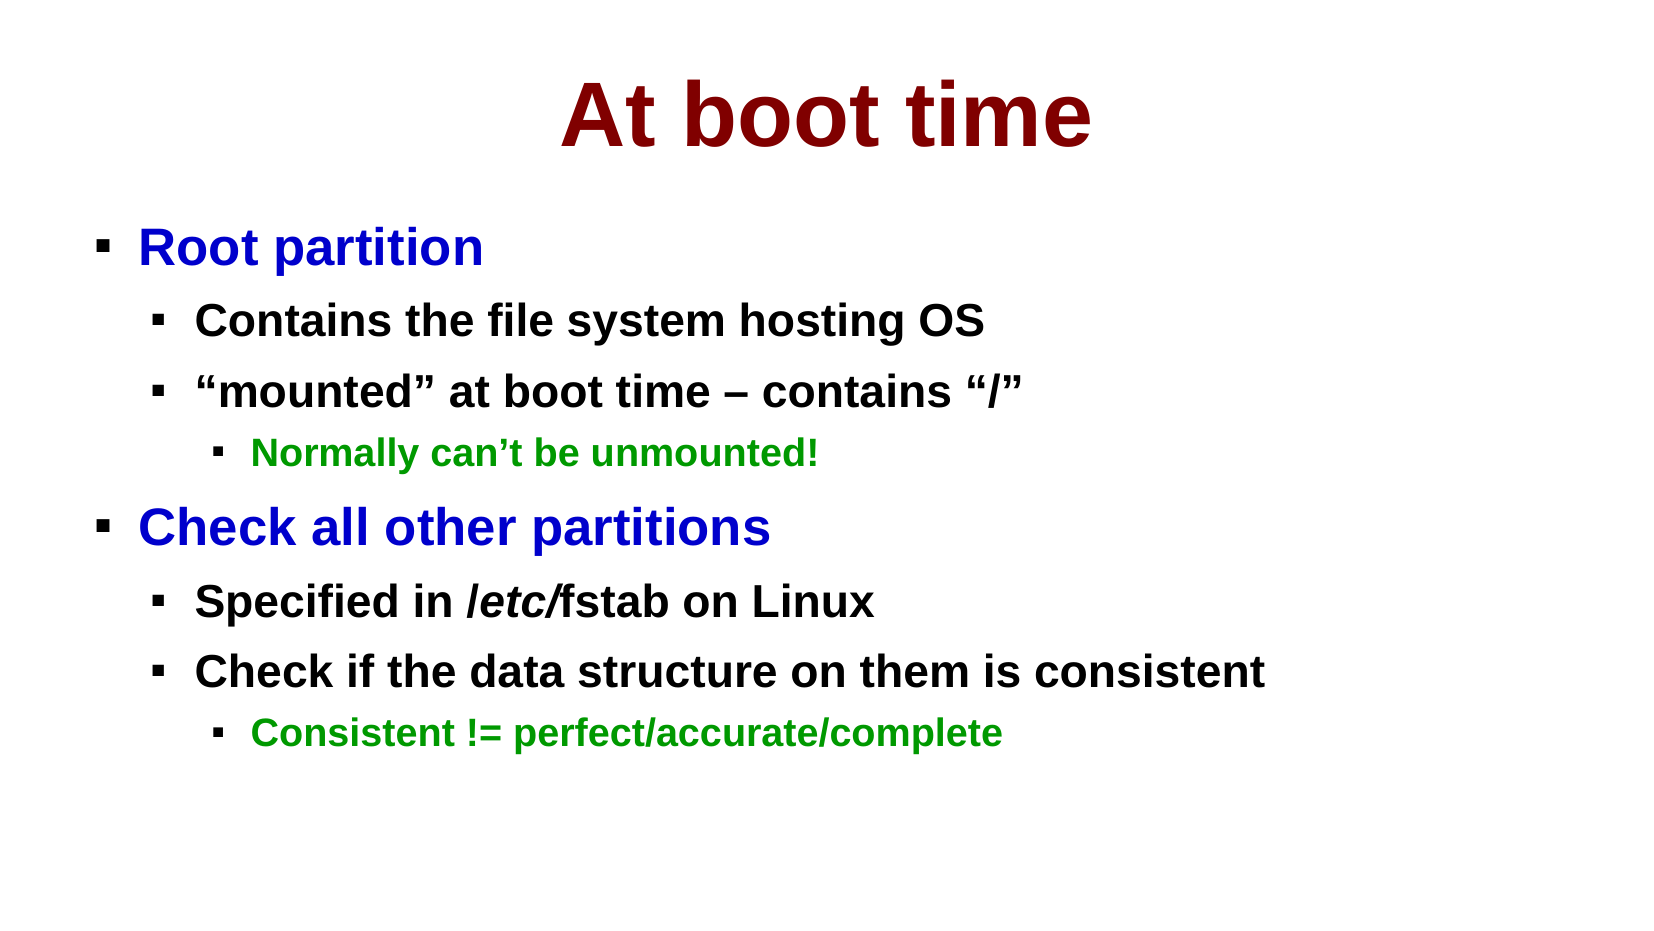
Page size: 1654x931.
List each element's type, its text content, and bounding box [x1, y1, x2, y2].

title At boot time [82, 37, 1571, 193]
list Root partition Contains the file system hosting OS “mounted” at boot time – contains “/” Normally can’t be unmounted! Check all other partitions Specified in /etc/fstab on Linux Check if the data structure on them is consistent Consistent != perfect/accurate/complete [82, 217, 1571, 757]
